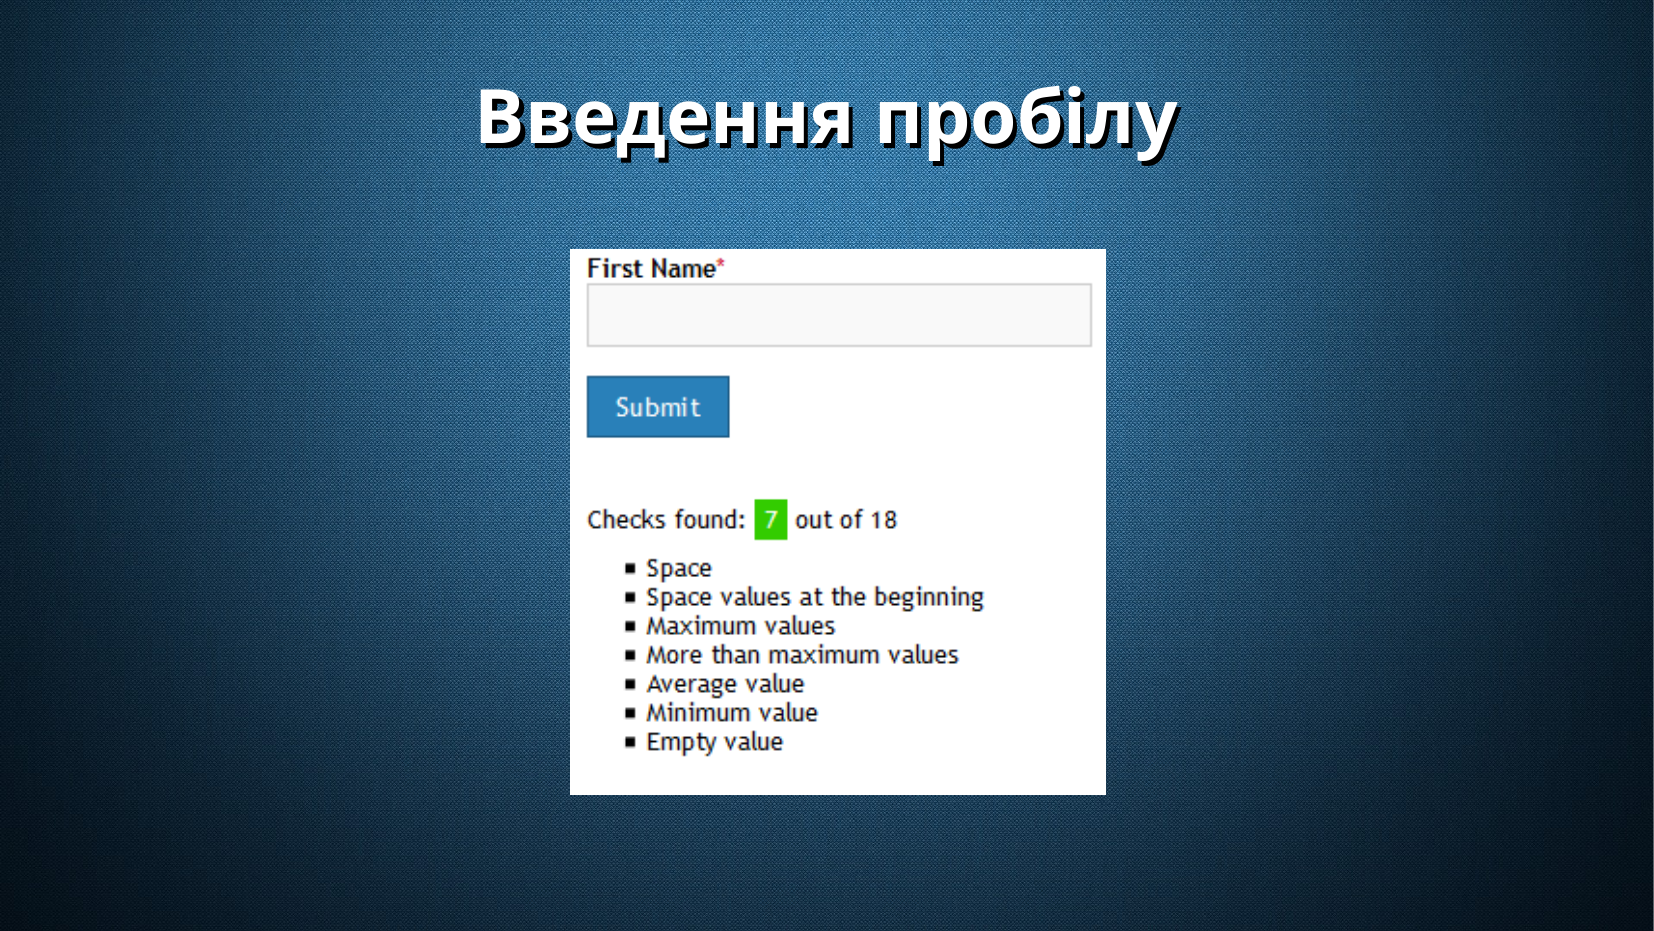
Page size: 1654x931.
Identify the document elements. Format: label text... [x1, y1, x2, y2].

picture [0, 0, 1654, 931]
title Введення пробілу [82, 37, 1571, 193]
